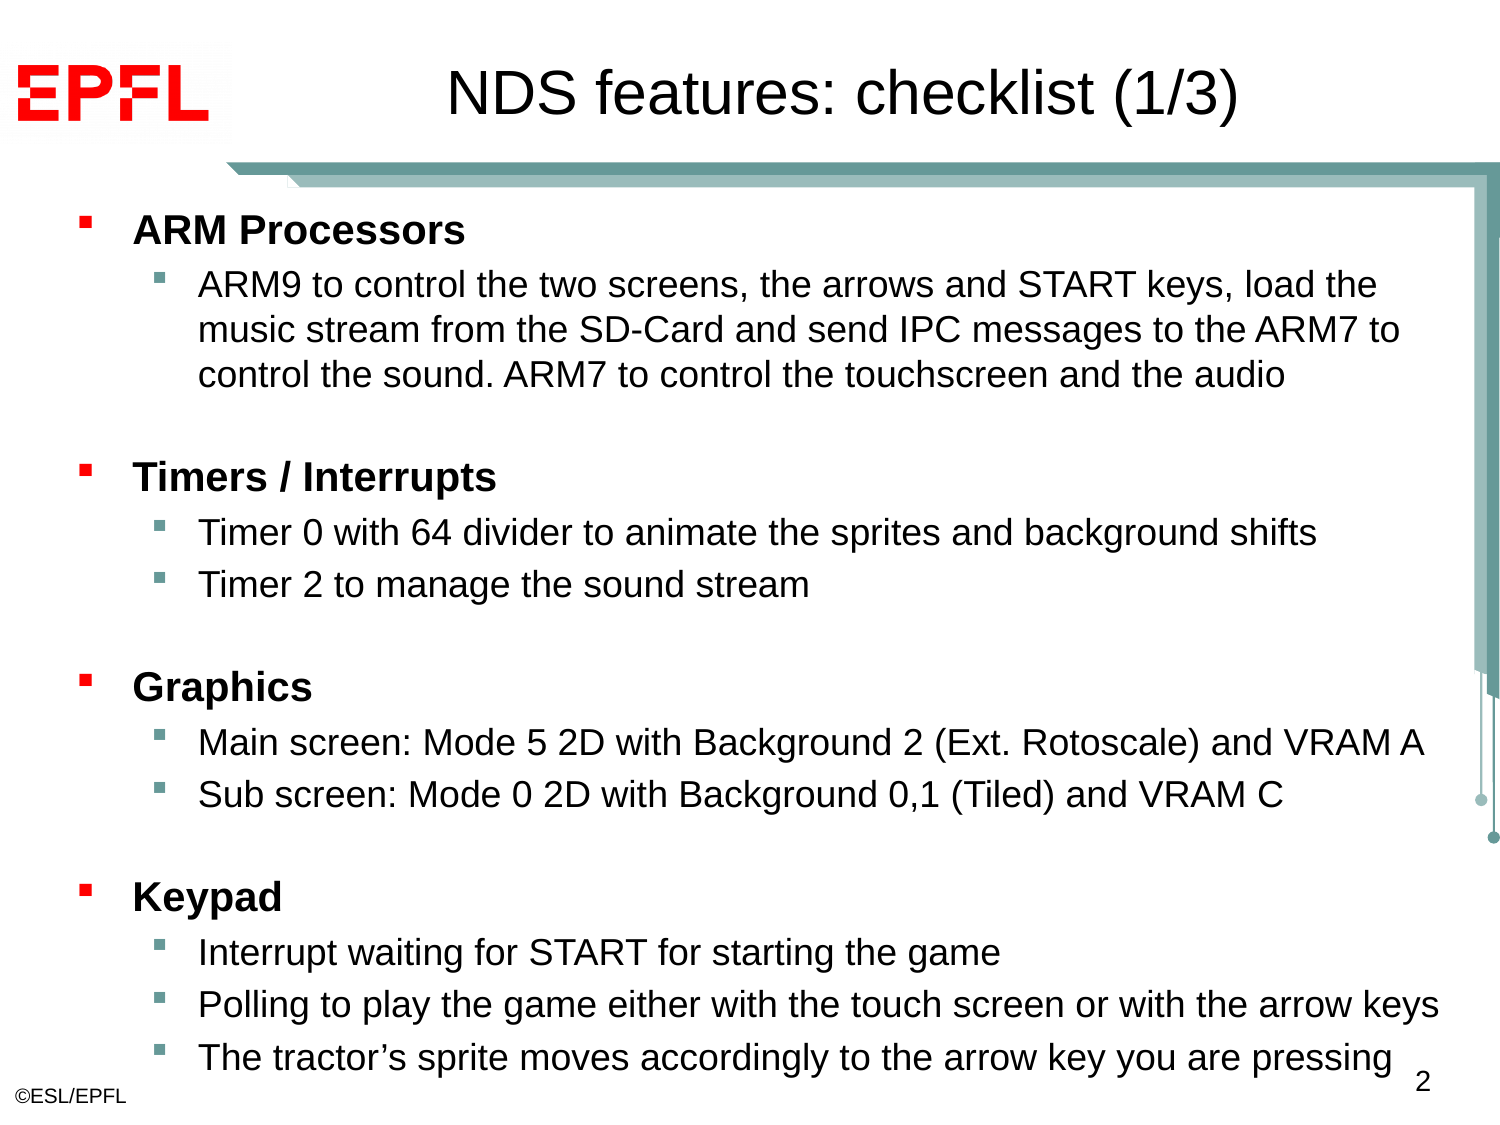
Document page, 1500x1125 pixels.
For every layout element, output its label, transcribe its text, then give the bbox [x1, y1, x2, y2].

list ARM Processors ARM9 to control the two screens, the arrows and START keys, load the music stream from the SD-Card and send IPC messages to the ARM7 to control the sound. ARM7 to control the touchscreen and the audio Timers / Interrupts Timer 0 with 64 divider to animate the sprites and background shifts Timer 2 to manage the sound stream Graphics Main screen: Mode 5 2D with Background 2 (Ext. Rotoscale) and VRAM A Sub screen: Mode 0 2D with Background 0,1 (Tiled) and VRAM C Keypad Interrupt waiting for START for starting the game Polling to play the game either with the touch screen or with the arrow keys The tractor’s sprite moves accordingly to the arrow key you are pressing [61, 195, 1468, 1065]
title NDS features: checklist (1/3) [225, 24, 1463, 155]
picture [0, 41, 225, 144]
